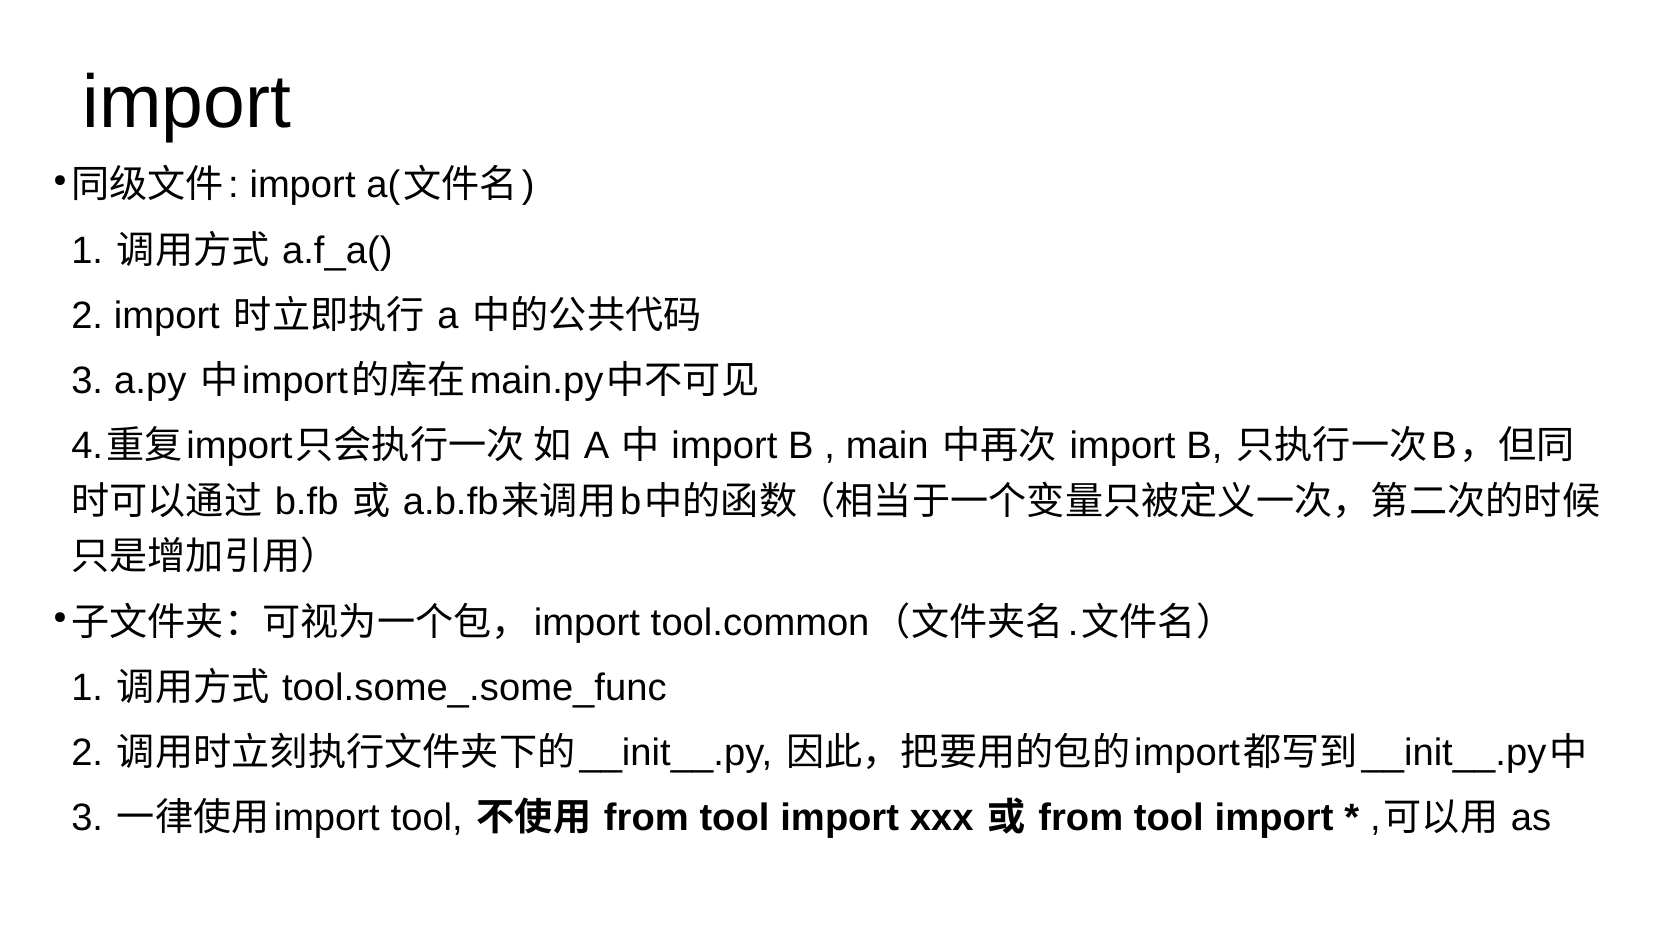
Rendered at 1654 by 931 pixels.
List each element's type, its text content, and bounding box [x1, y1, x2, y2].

title import [82, 23, 1571, 153]
list 同级文件: import a(文件名) 1. 调用方式 a.f_a() 2. import 时立即执行 a 中的公共代码 3. a.py 中import的库在main.py中不可见 4.重复import只会执行一次 如 A 中 import B , main 中再次 import B, 只执行一次B，但同时可以通过 b.fb 或 a.b.fb来调用b中的函数（相当于一个变量只被定义一次，第二次的时候只是增加引用） 子文件夹：可视为一个包，import tool.common（文件夹名.文件名） 1. 调用方式 tool.some_.some_func 2. 调用时立刻执行文件夹下的__init__.py, 因此，把要用的包的import都写到__init__.py中 3. 一律使用import tool, 不使用 from tool import xxx 或 from tool import * ,可以用 as [47, 153, 1607, 910]
